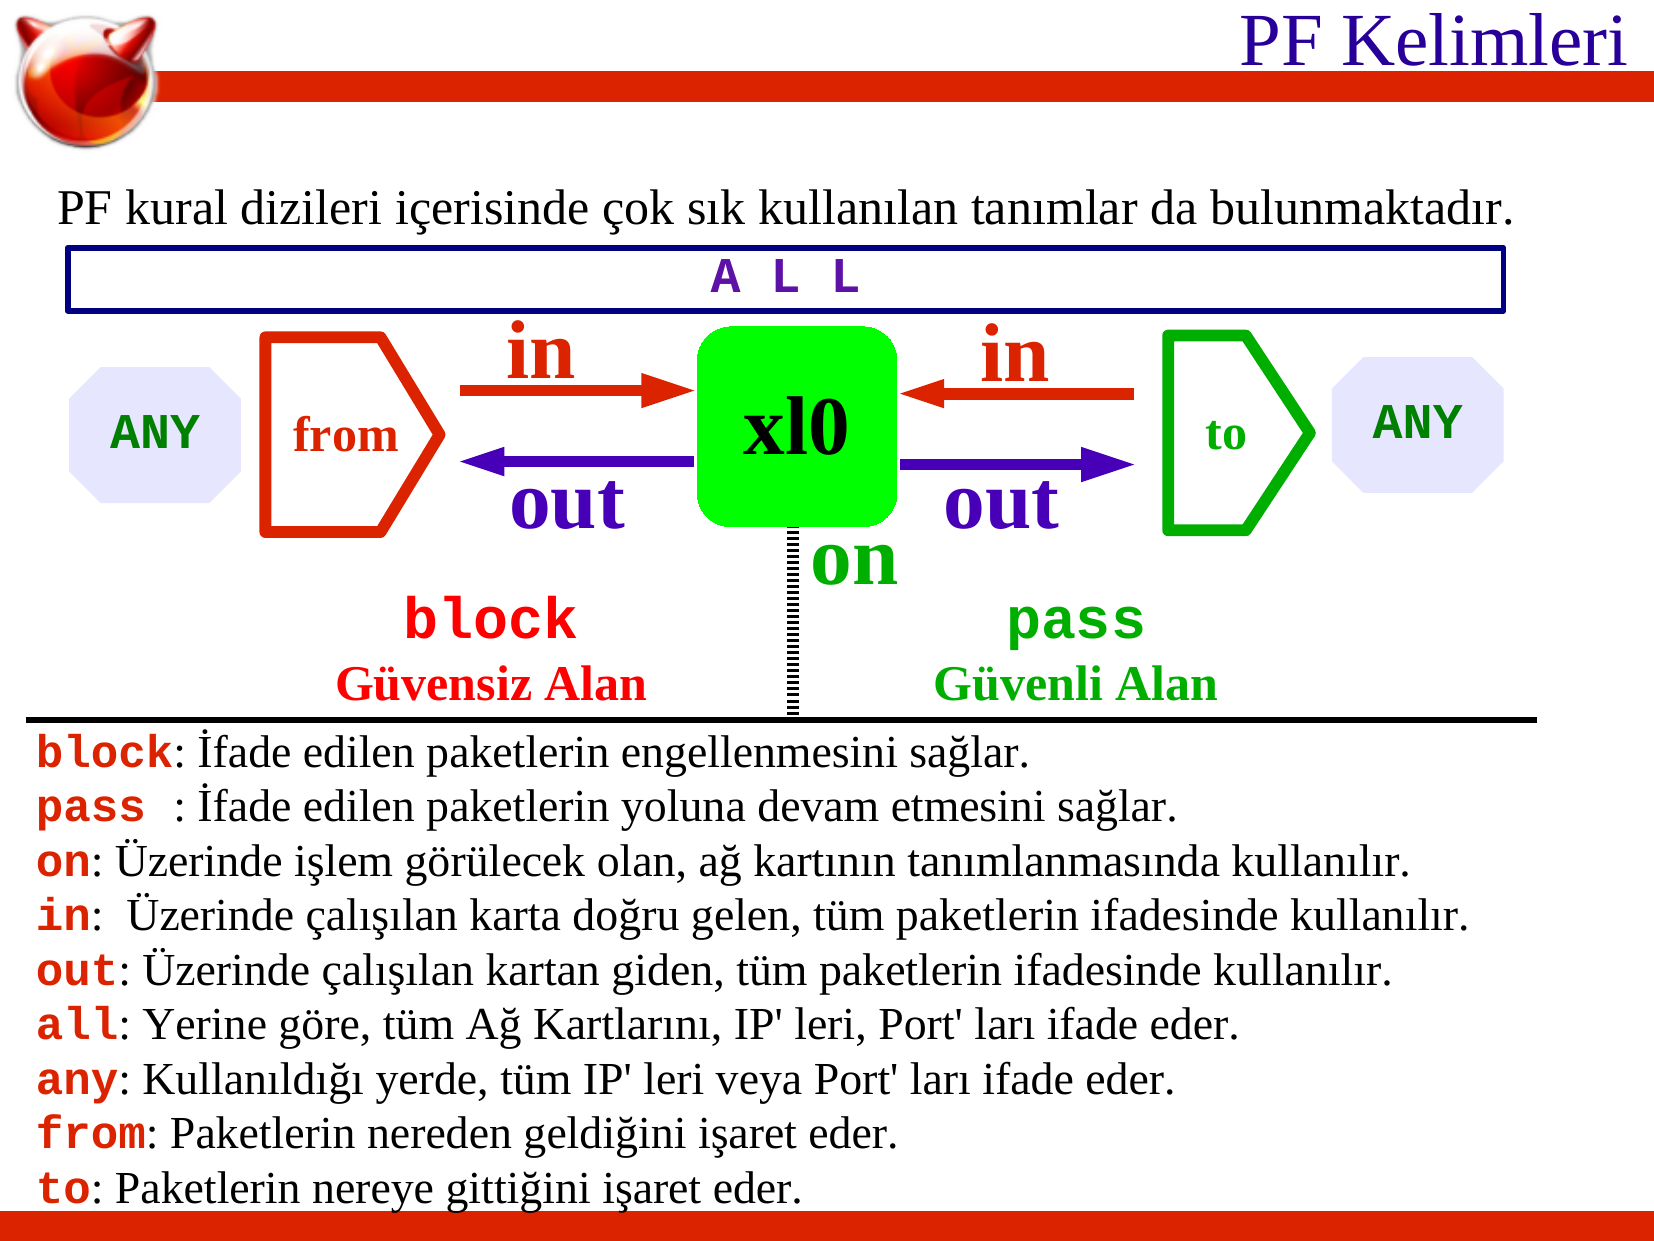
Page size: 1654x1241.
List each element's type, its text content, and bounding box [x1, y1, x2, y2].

text_box to [1168, 335, 1310, 531]
text_box out [943, 454, 1071, 547]
text_box pass Güvenli Alan [812, 590, 1340, 714]
text_box PF Kelimleri [714, 0, 1648, 83]
text_box in [506, 314, 588, 397]
text_box [0, 1211, 1654, 1241]
text_box block Güvensiz Alan [228, 590, 755, 714]
text_box ANY [69, 367, 241, 504]
text_box A L L [67, 247, 1504, 311]
text_box from [265, 337, 440, 533]
text_box PF kural dizileri içerisinde çok sık kullanılan tanımlar da bulunmaktadır. [57, 180, 1624, 237]
text_box block: İfade edilen paketlerin engellenmesini sağlar. pass : İfade edilen paketlerin yoluna devam etmesini sağlar. on: Üzerinde işlem görülecek olan, ağ kartının tanımlanmasında kullanılır. in: Üzerinde çalışılan karta doğru gelen, tüm paketlerin ifadesinde kullanılır. out: Üzerinde çalışılan kartan giden, tüm paketlerin ifadesinde kullanılır. all: Yerine göre, tüm Ağ Kartlarını, IP' leri, Port' ları ifade eder. any: Kullanıldığı yerde, tüm IP' leri veya Port' ları ifade eder. from: Paketlerin nereden geldiğini işaret eder. to: Paketlerin nereye gittiğini işaret eder. [35, 726, 1626, 1218]
text_box in [980, 314, 1062, 400]
text_box [165, 71, 1654, 102]
text_box on [810, 510, 939, 603]
text_box ANY [1331, 357, 1504, 493]
text_box out [509, 454, 637, 547]
text_box xl0 [697, 326, 897, 527]
picture [10, 11, 165, 153]
